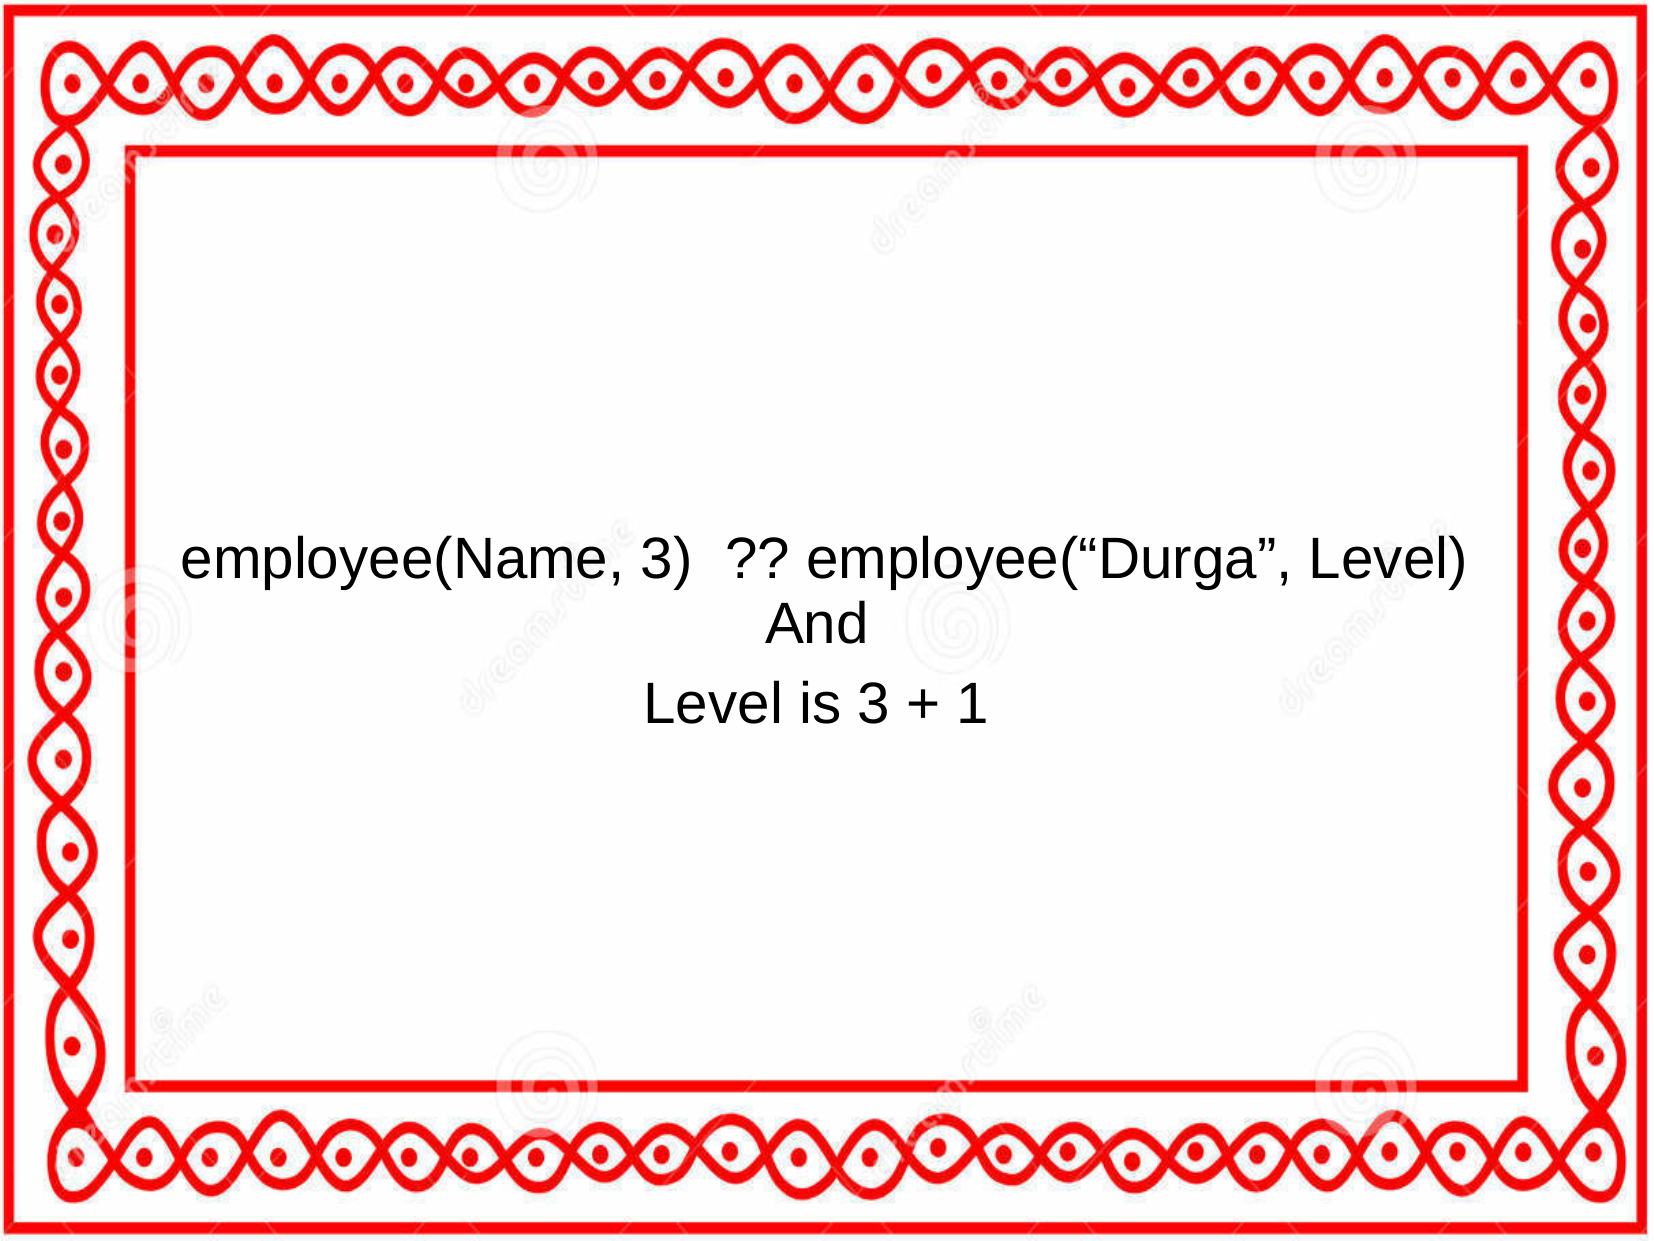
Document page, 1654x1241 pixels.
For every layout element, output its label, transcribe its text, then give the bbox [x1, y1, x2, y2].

picture [0, 0, 1654, 1241]
subtitle employee(Name, 3) ?? employee(“Durga”, Level) And Level is 3 + 1 [135, 152, 1516, 1114]
